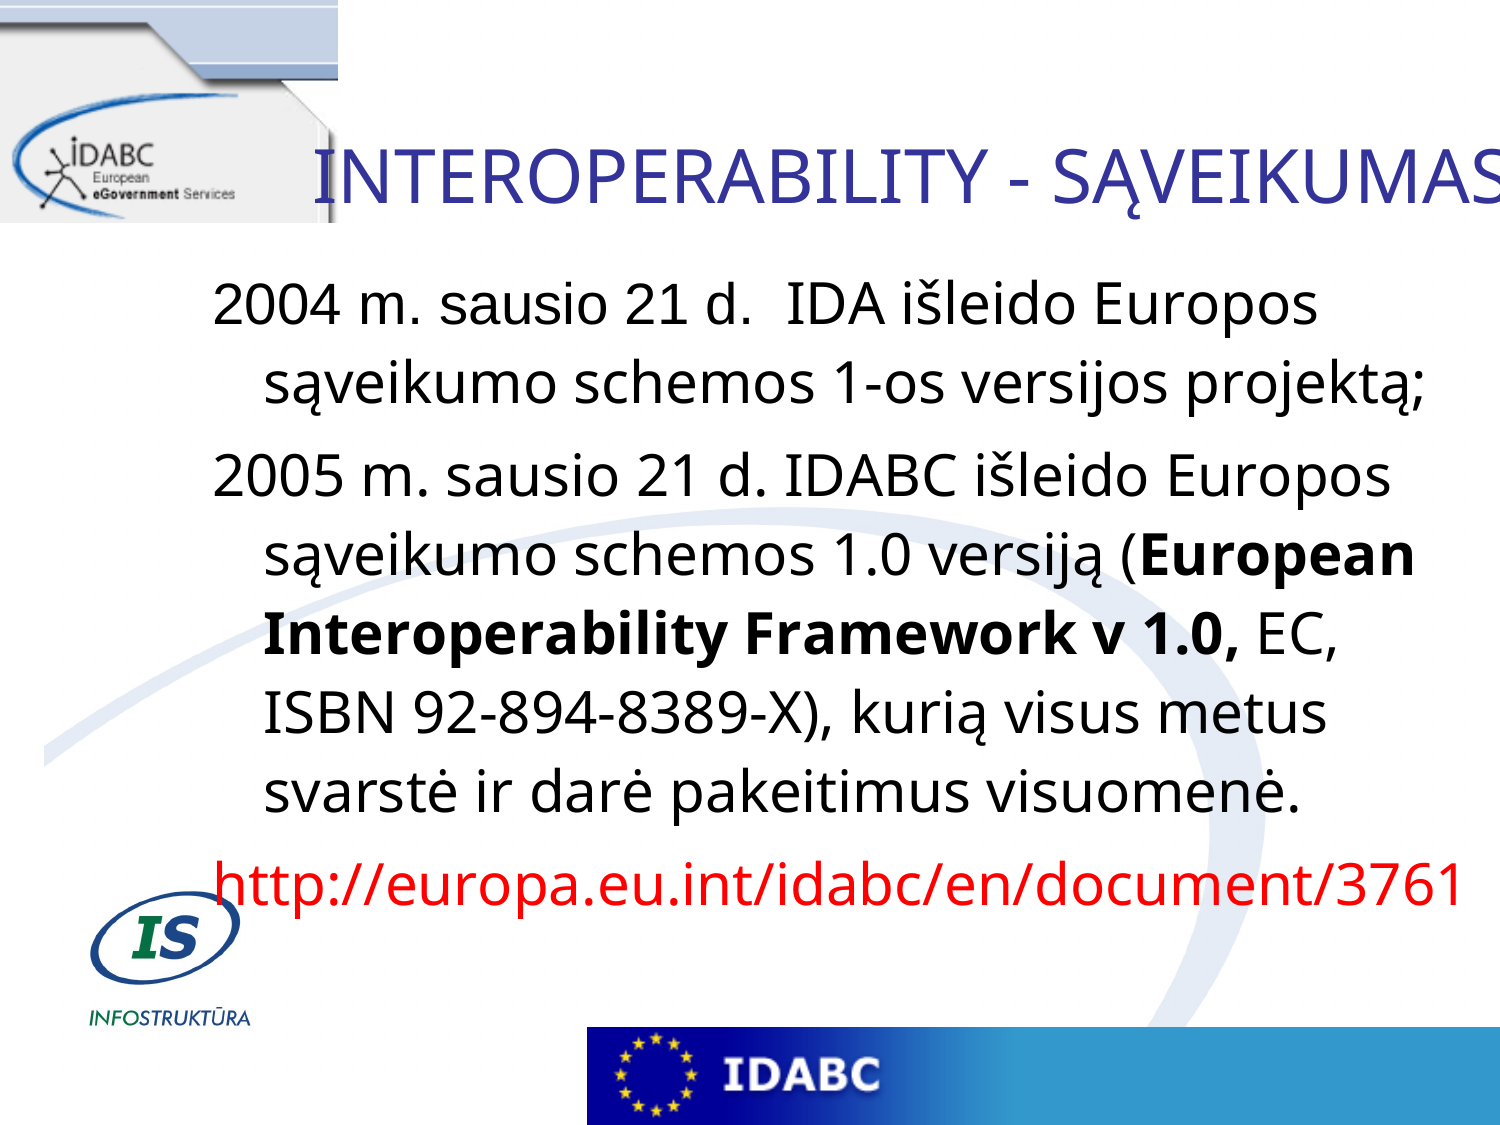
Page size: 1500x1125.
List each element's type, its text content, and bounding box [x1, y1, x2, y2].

list 2004 m. sausio 21 d. IDA išleido Europos sąveikumo schemos 1-os versijos projektą; 2005 m. sausio 21 d. IDABC išleido Europos sąveikumo schemos 1.0 versiją (European Interoperability Framework v 1.0, EC, ISBN 92-894-8389-X), kurią visus metus svarstė ir darė pakeitimus visuomenė. http://europa.eu.int/idabc/en/document/3761 [212, 262, 1475, 1013]
title INTEROPERABILITY - SĄVEIKUMAS [312, 84, 1500, 265]
picture [0, 0, 1500, 1125]
